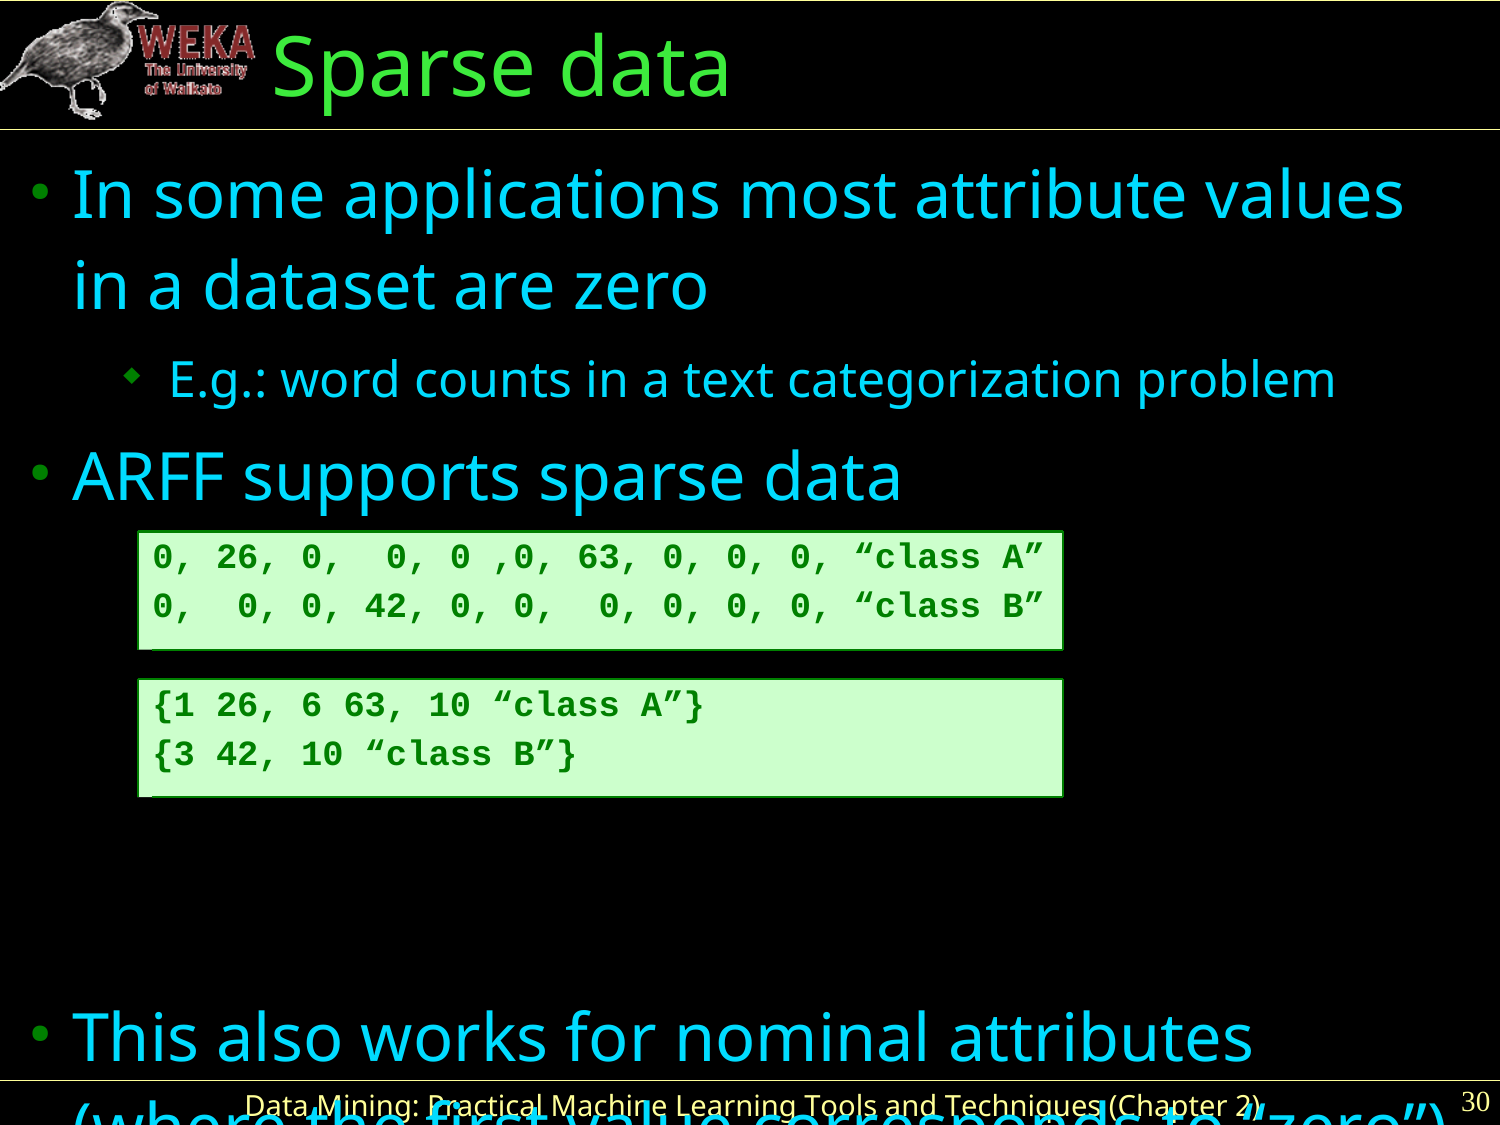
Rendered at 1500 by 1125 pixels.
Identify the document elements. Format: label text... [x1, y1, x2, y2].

title Sparse data [353, 0, 1429, 147]
text_box 0, 26, 0, 0, 0 ,0, 63, 0, 0, 0, “class A” 0, 0, 0, 42, 0, 0, 0, 0, 0, 0, “class B” [139, 533, 1062, 650]
text_box {1 26, 6 63, 10 “class A”} {3 42, 10 “class B”} [137, 680, 1062, 798]
picture [0, 1, 266, 129]
list In some applications most attribute values in a dataset are zero E.g.: word counts in a text categorization problem ARFF supports sparse data This also works for nominal attributes (where the first value corresponds to “zero”) [29, 147, 1477, 1064]
